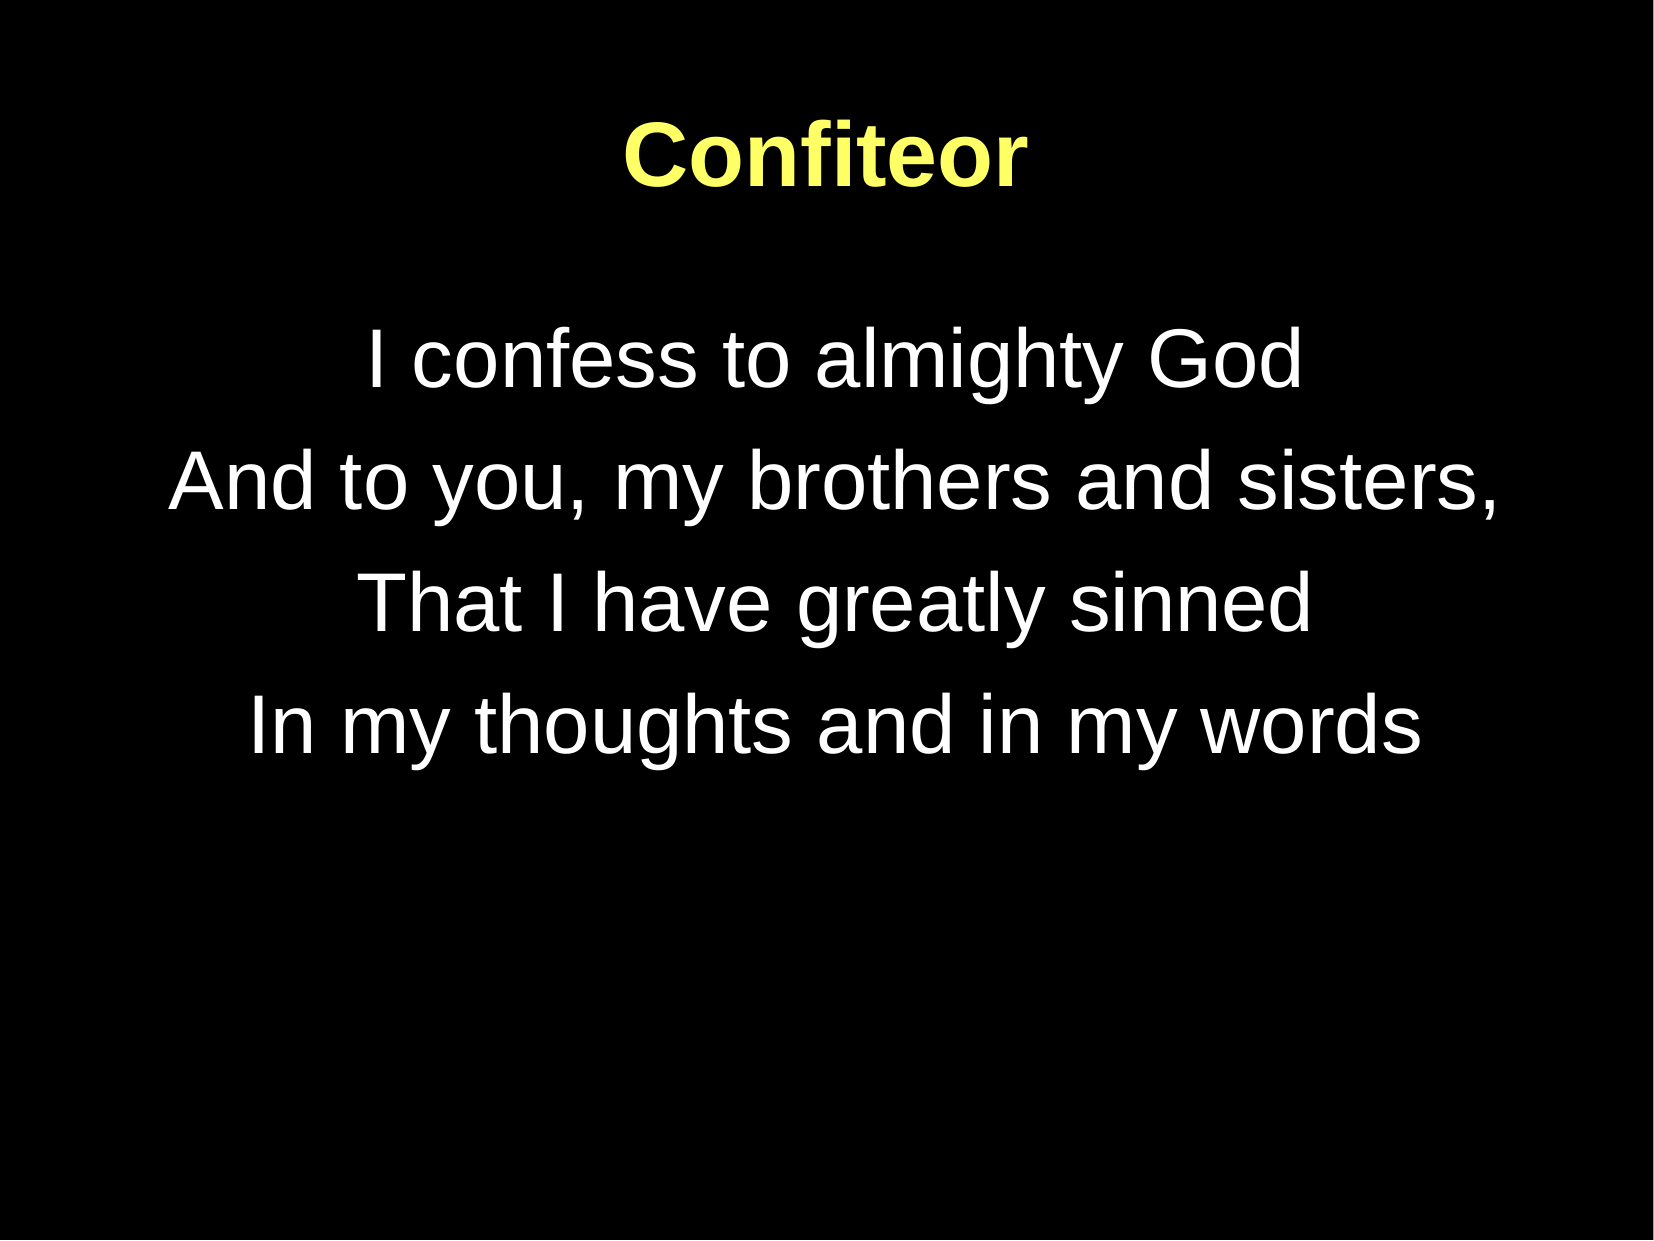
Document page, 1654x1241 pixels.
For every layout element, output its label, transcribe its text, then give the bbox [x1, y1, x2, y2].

title Confiteor [82, 49, 1571, 257]
list I confess to almighty God And to you, my brothers and sisters, That I have greatly sinned In my thoughts and in my words [0, 307, 1654, 1229]
